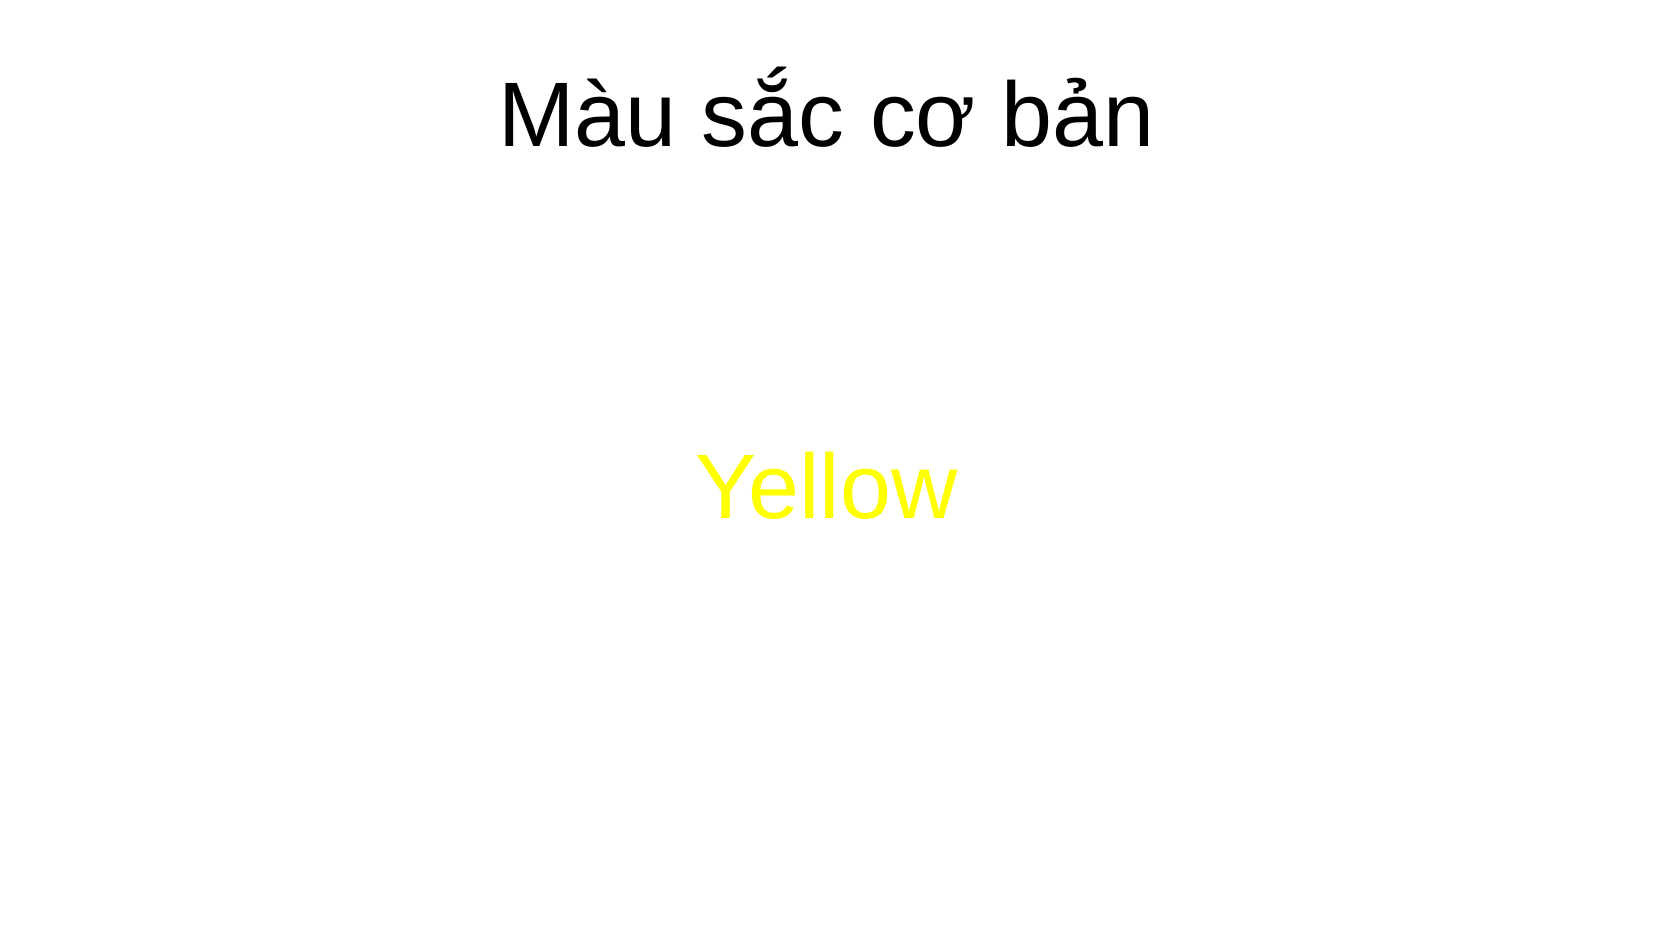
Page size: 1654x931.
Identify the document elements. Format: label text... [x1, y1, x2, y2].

title Màu sắc cơ bản [82, 37, 1571, 193]
subtitle Yellow [82, 217, 1571, 758]
